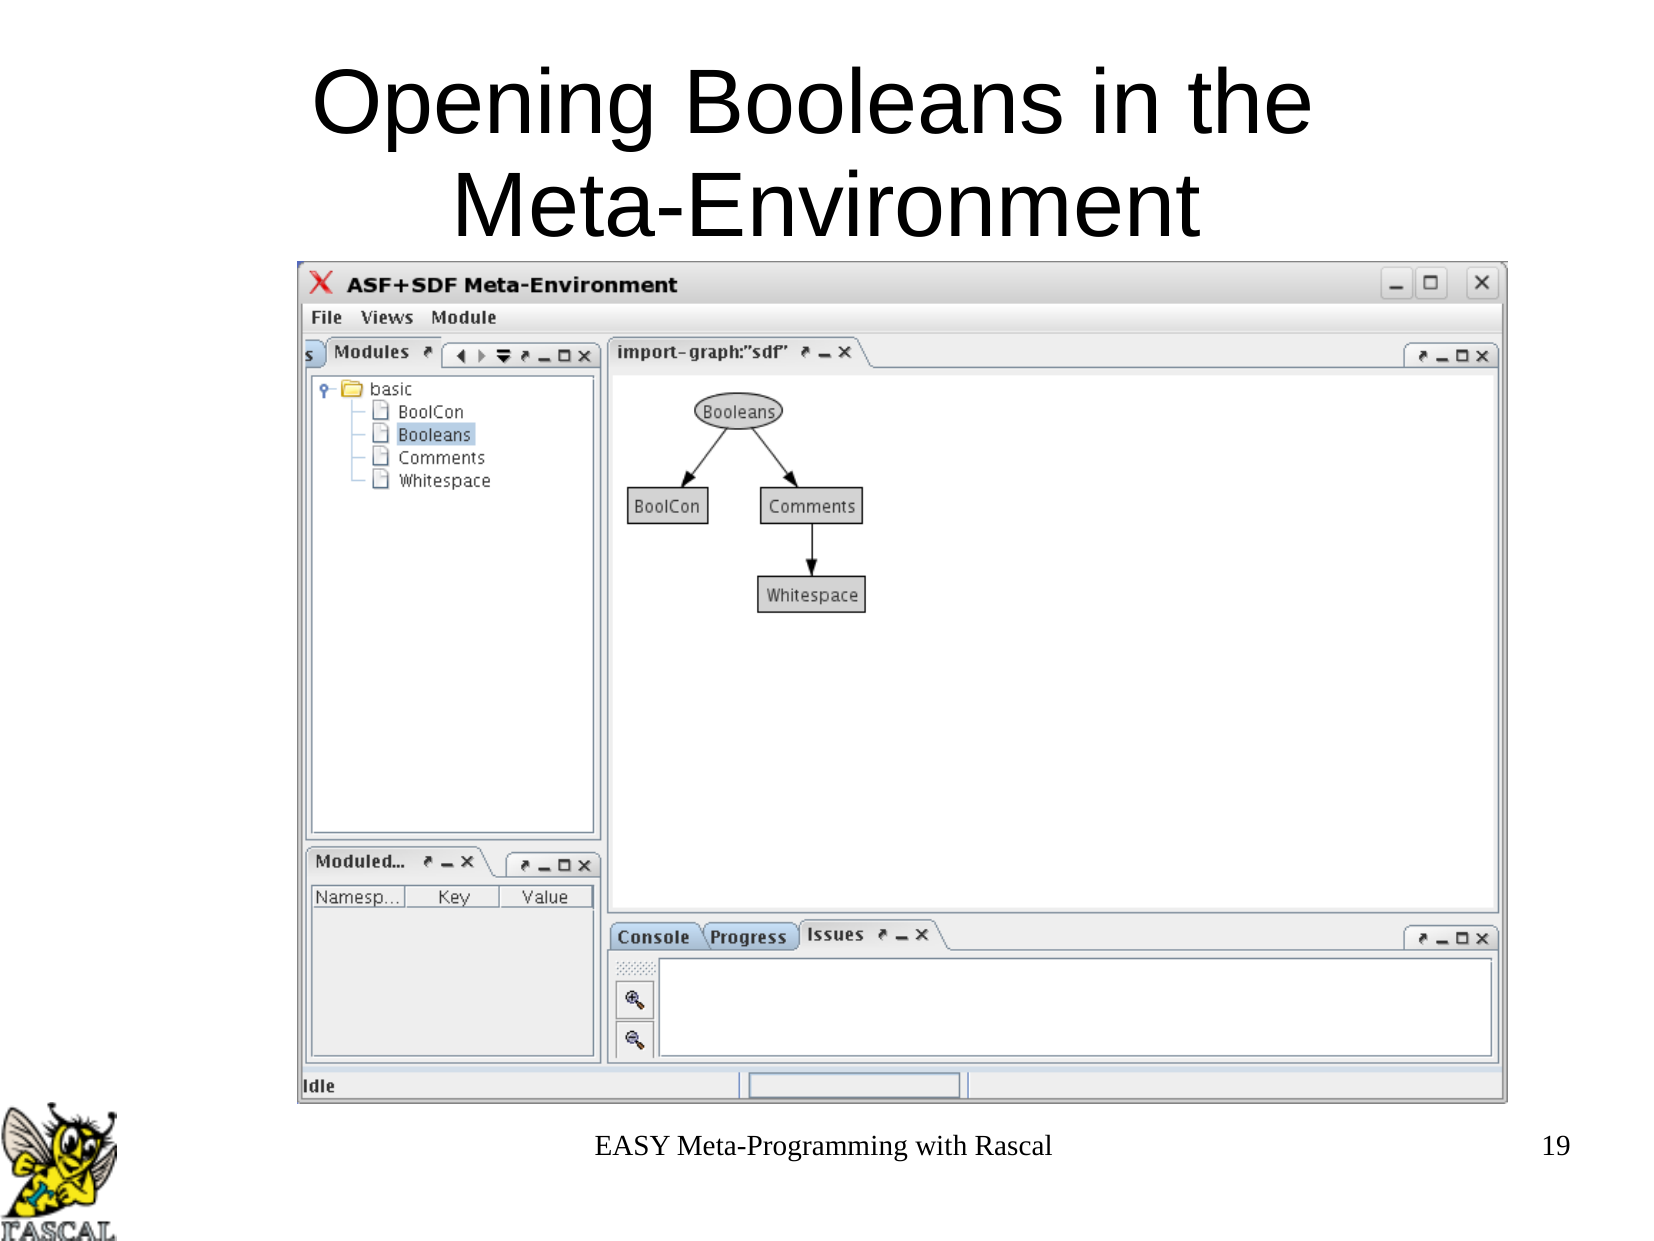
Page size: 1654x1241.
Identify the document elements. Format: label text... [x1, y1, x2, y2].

picture [0, 1102, 117, 1241]
picture [297, 261, 1508, 1104]
title Opening Booleans in the Meta-Environment [82, 49, 1571, 257]
